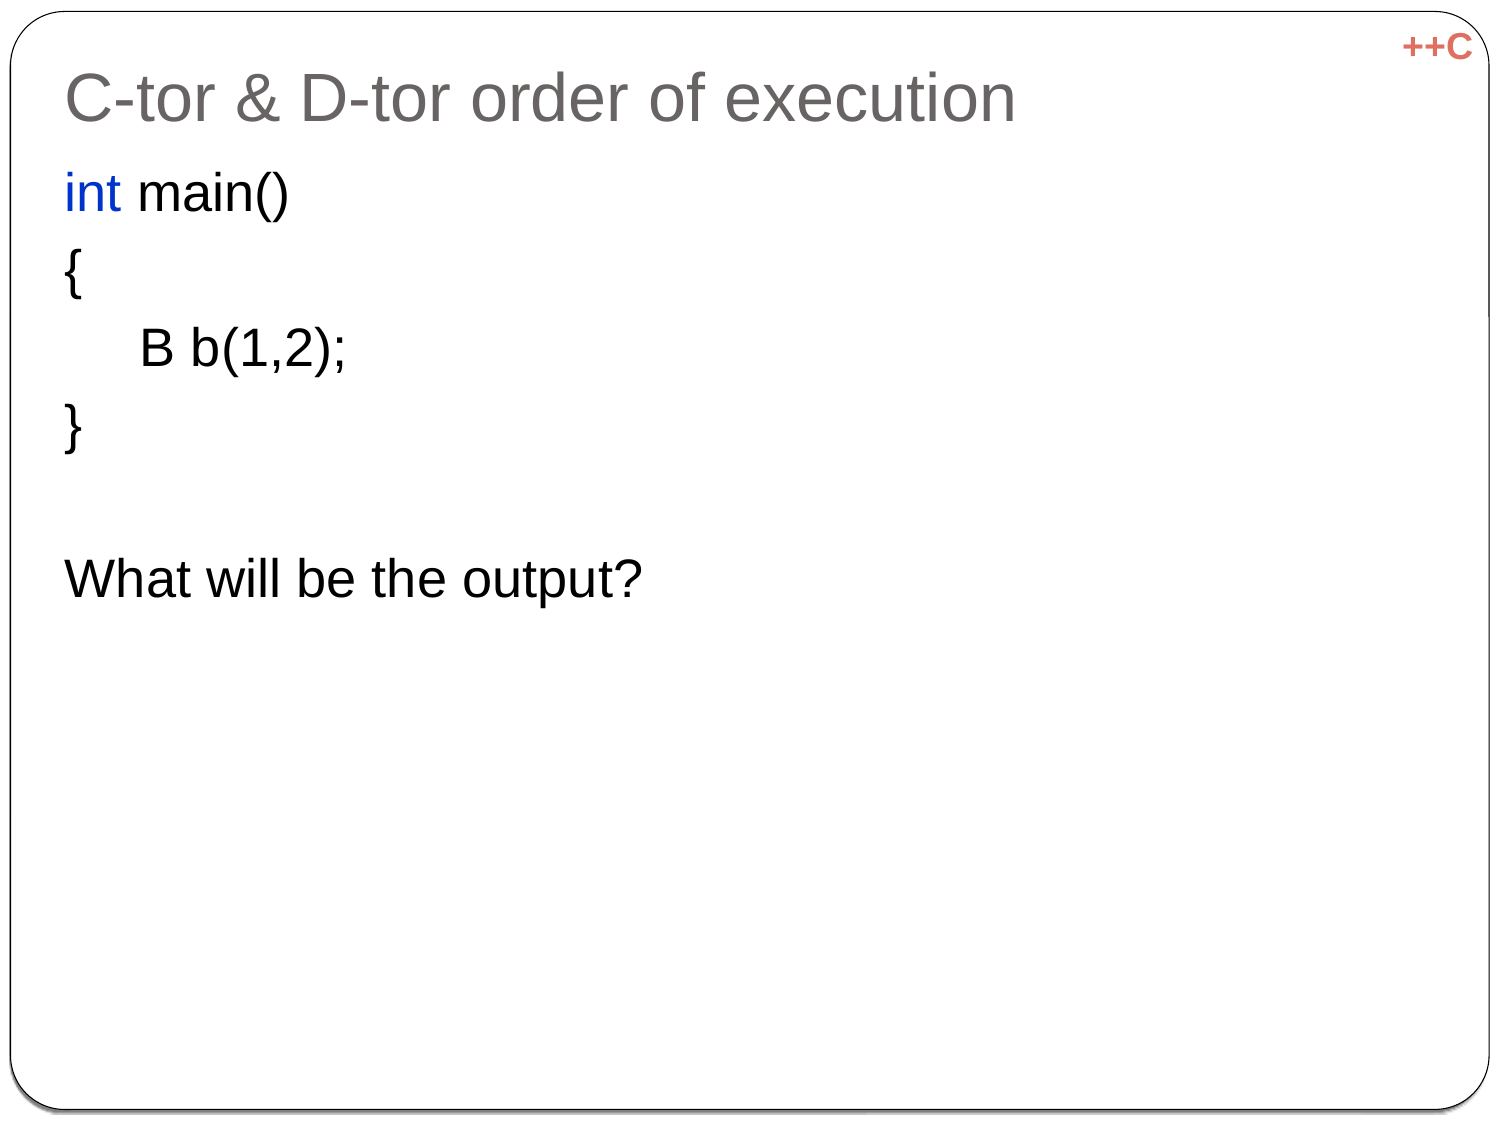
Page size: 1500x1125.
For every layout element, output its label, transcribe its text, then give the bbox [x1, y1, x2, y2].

list int main() { B b(1,2); } What will be the output? [50, 149, 1450, 1088]
title C-tor & D-tor order of execution [50, 45, 1450, 149]
